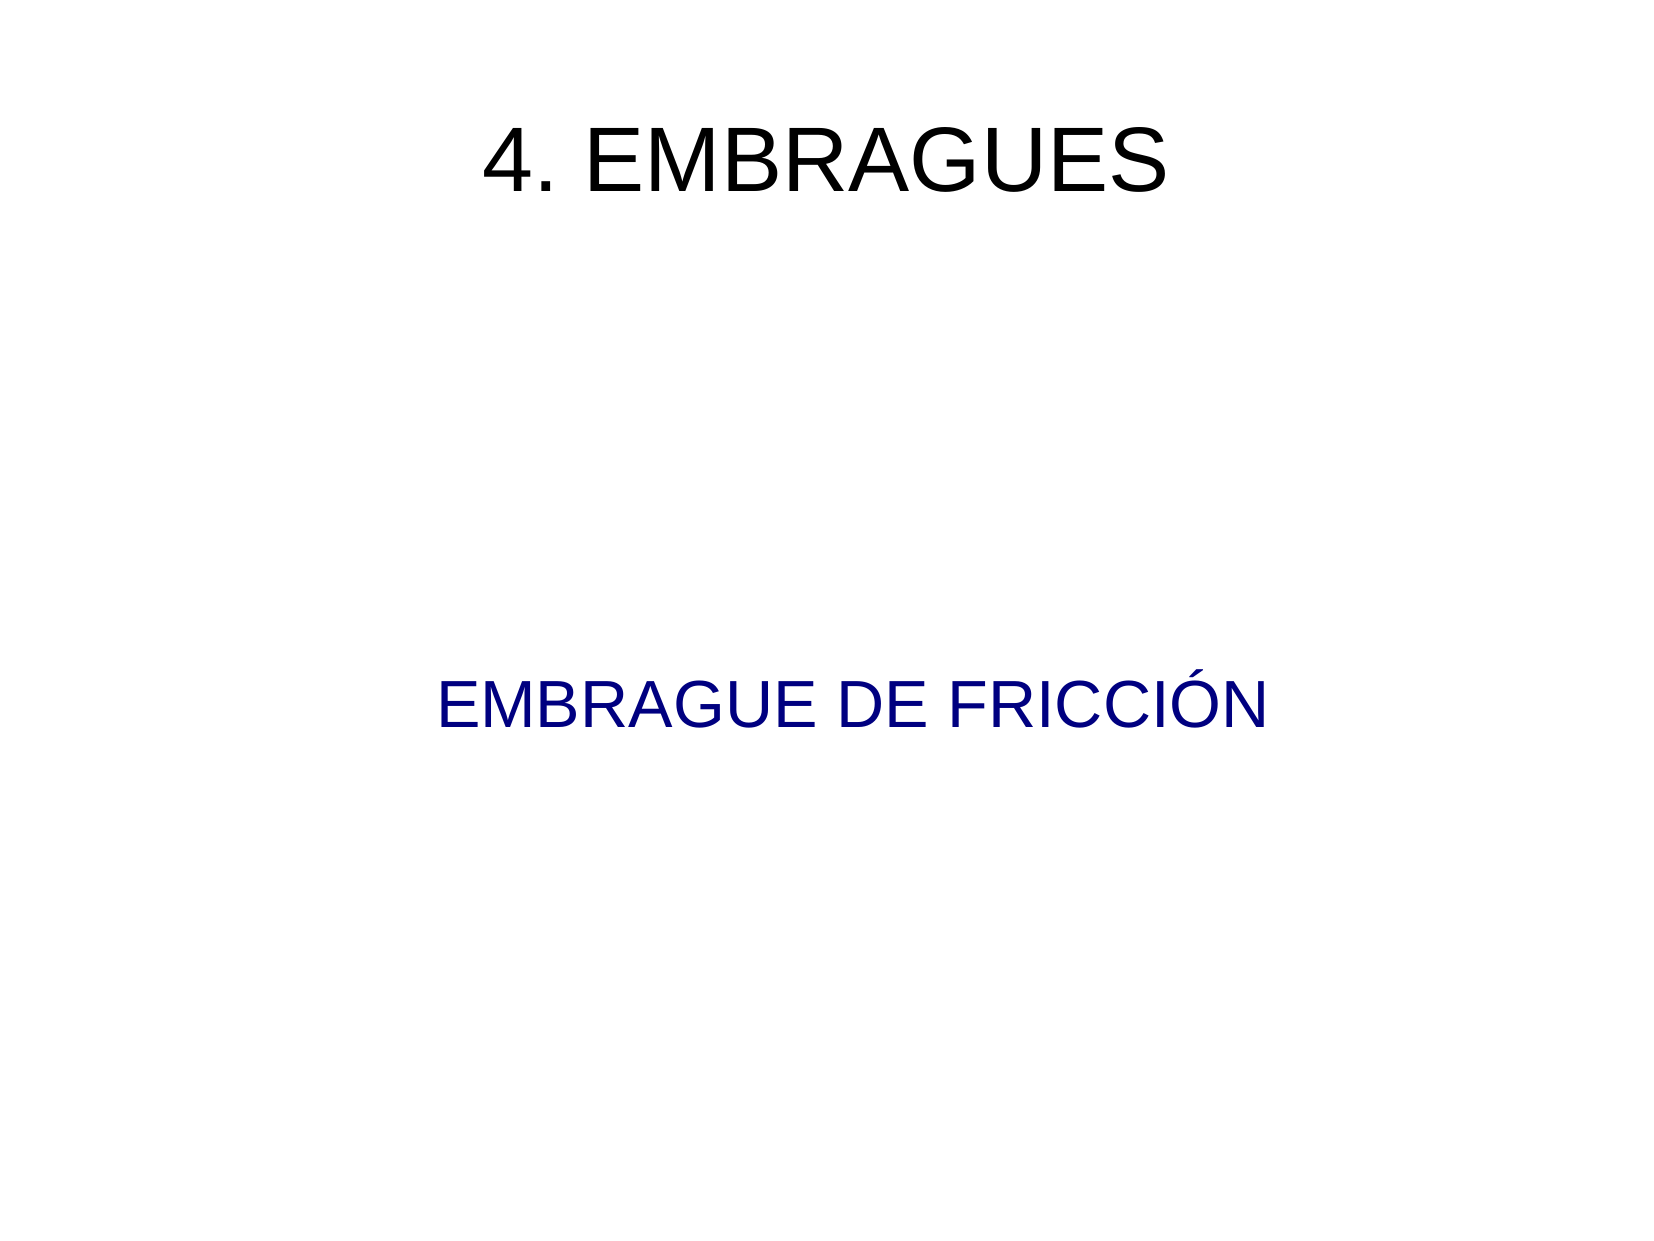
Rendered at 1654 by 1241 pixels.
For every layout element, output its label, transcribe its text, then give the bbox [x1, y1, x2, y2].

title 4. EMBRAGUES [82, 38, 1571, 268]
subtitle EMBRAGUE DE FRICCIÓN [82, 290, 1625, 1109]
